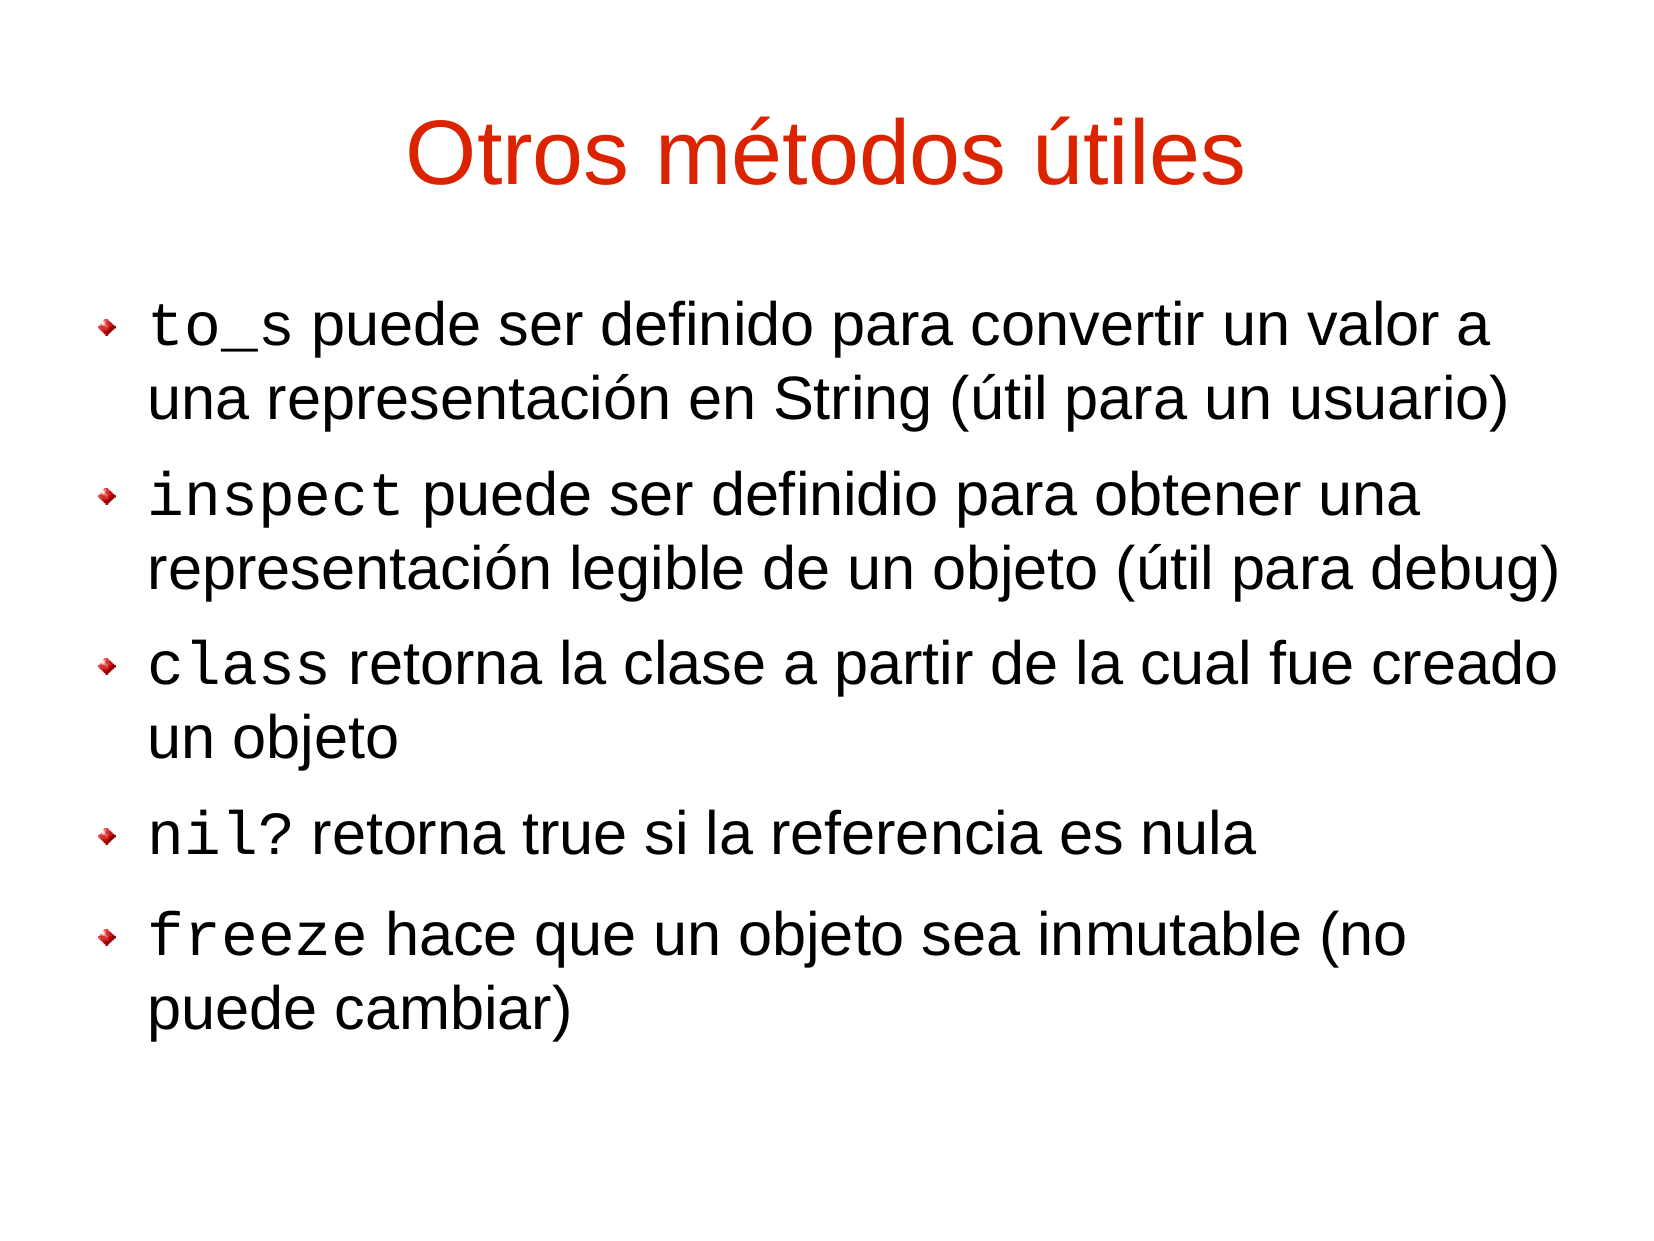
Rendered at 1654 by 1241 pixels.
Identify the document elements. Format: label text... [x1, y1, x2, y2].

list to_s puede ser definido para convertir un valor a una representación en String (útil para un usuario) inspect puede ser definidio para obtener una representación legible de un objeto (útil para debug) class retorna la clase a partir de la cual fue creado un objeto nil? retorna true si la referencia es nula freeze hace que un objeto sea inmutable (no puede cambiar) [82, 290, 1571, 1109]
title Otros métodos útiles [82, 49, 1571, 257]
